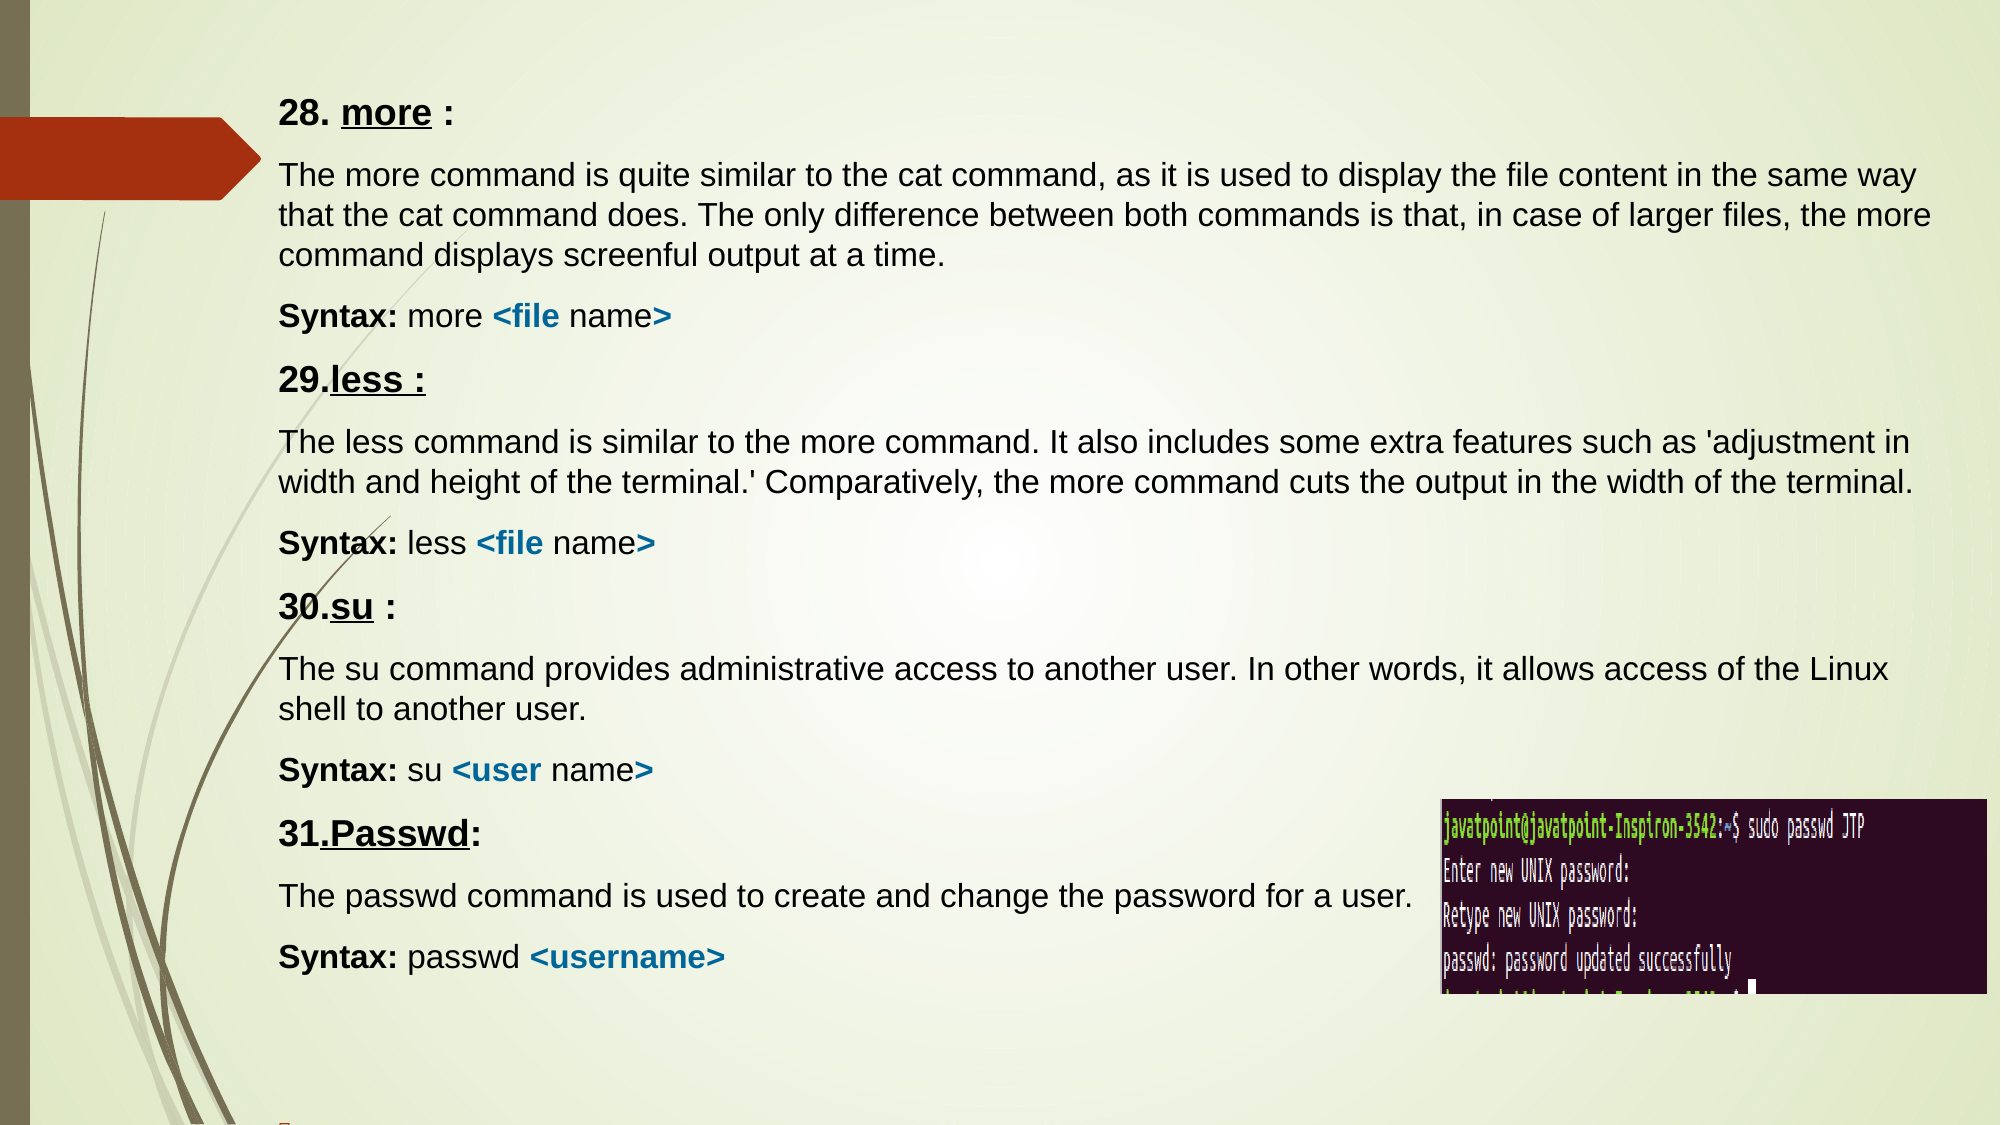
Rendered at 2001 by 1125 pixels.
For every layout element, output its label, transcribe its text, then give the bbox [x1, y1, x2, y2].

list 28. more : The more command is quite similar to the cat command, as it is used to display the file content in the same way that the cat command does. The only difference between both commands is that, in case of larger files, the more command displays screenful output at a time. Syntax: more <file name> 29.less : The less command is similar to the more command. It also includes some extra features such as 'adjustment in width and height of the terminal.' Comparatively, the more command cuts the output in the width of the terminal. Syntax: less <file name> 30.su : The su command provides administrative access to another user. In other words, it allows access of the Linux shell to another user. Syntax: su <user name> 31.Passwd: The passwd command is used to create and change the password for a user. Syntax: passwd <username> [263, 80, 1969, 1089]
picture [1440, 800, 1987, 994]
